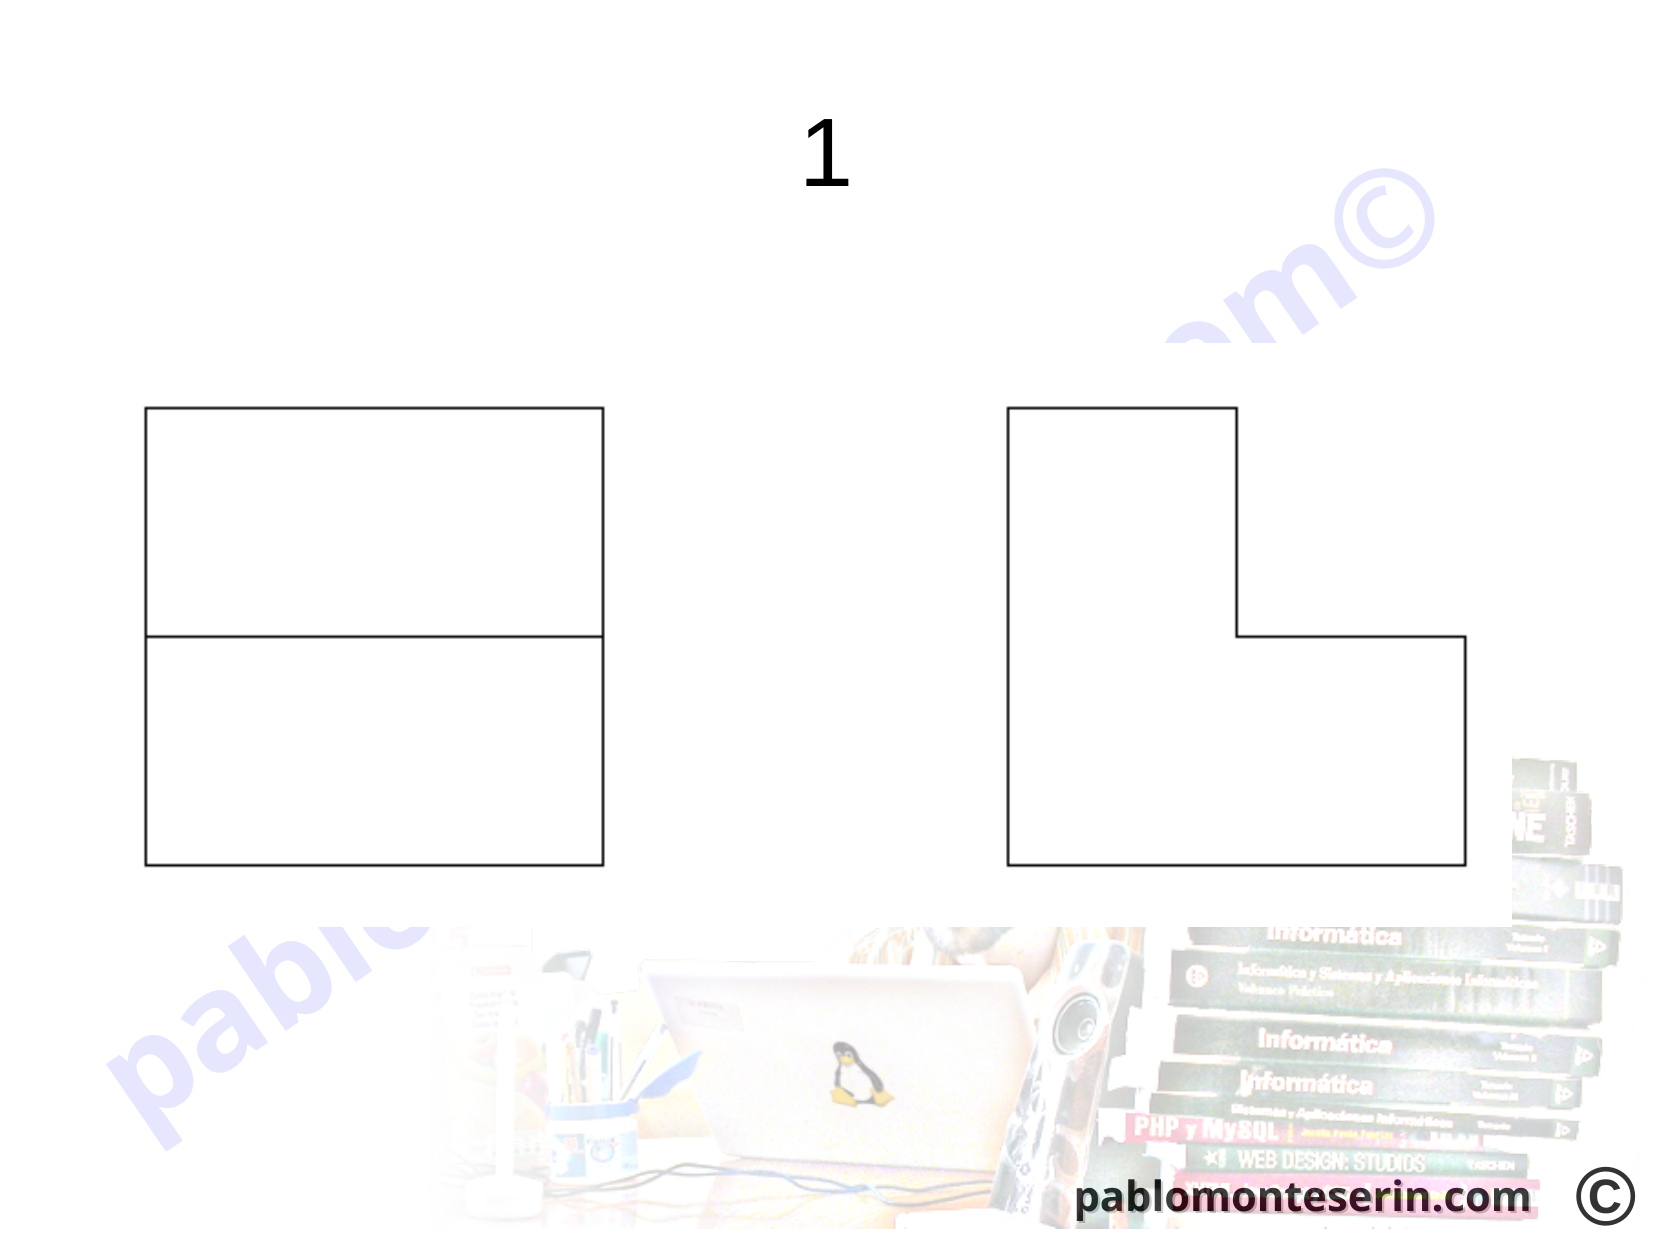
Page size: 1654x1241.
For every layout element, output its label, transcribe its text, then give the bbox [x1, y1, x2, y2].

picture [113, 343, 1654, 1229]
title 1 [82, 49, 1571, 257]
